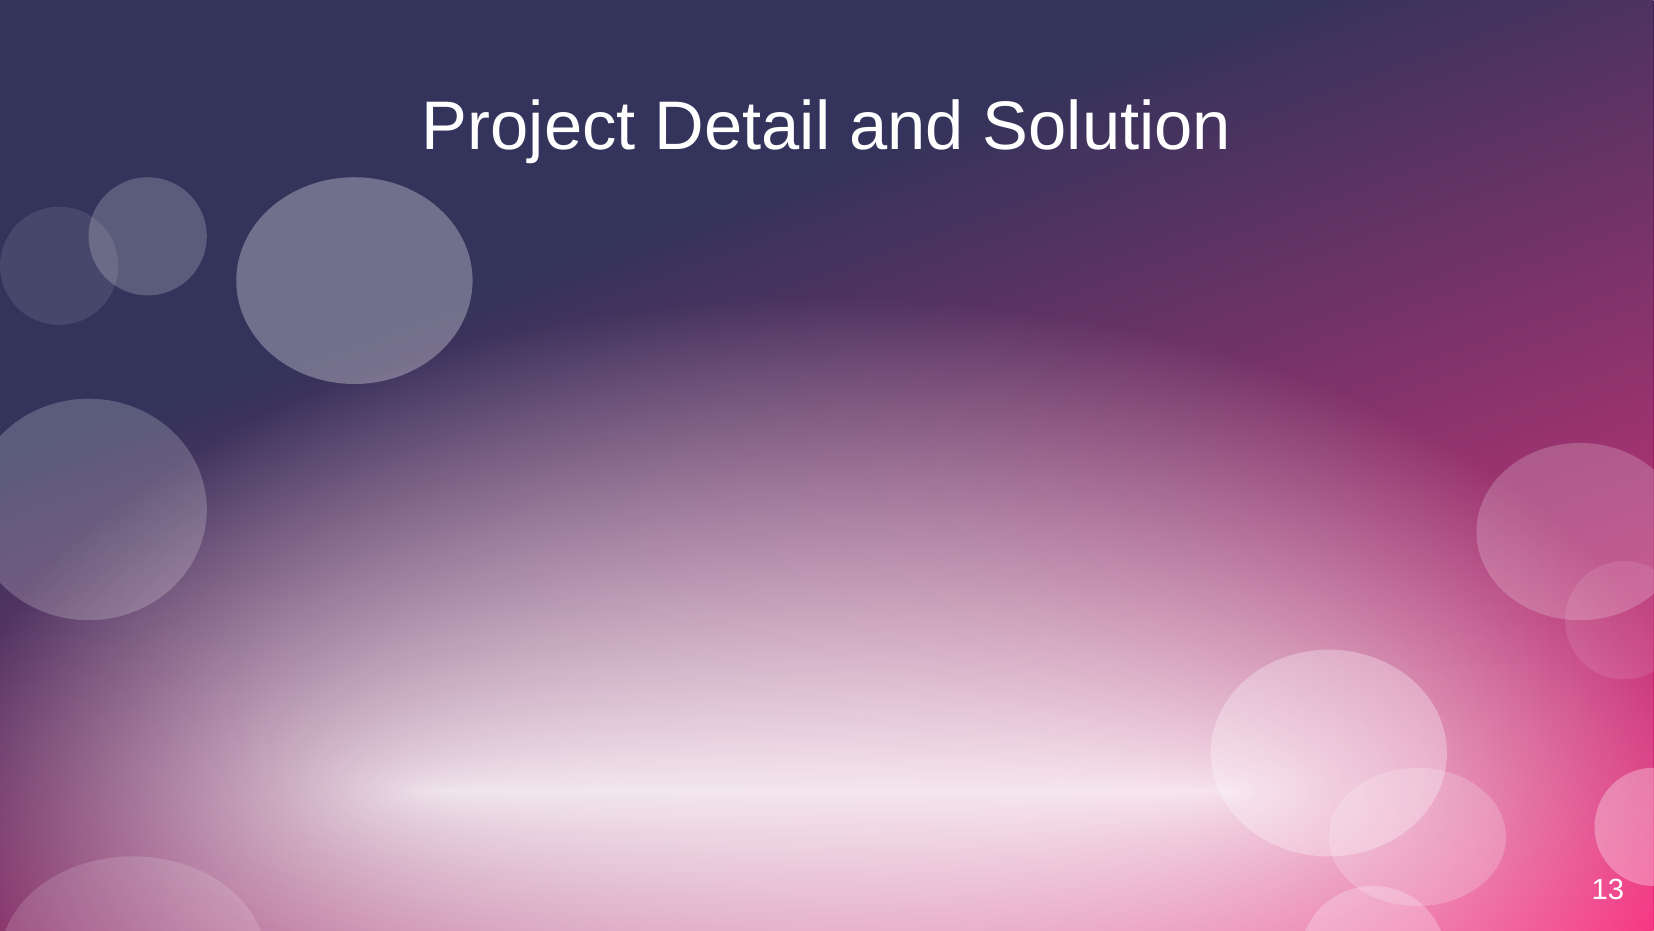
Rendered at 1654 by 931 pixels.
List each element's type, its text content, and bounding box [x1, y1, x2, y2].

title Project Detail and Solution [88, 44, 1565, 207]
